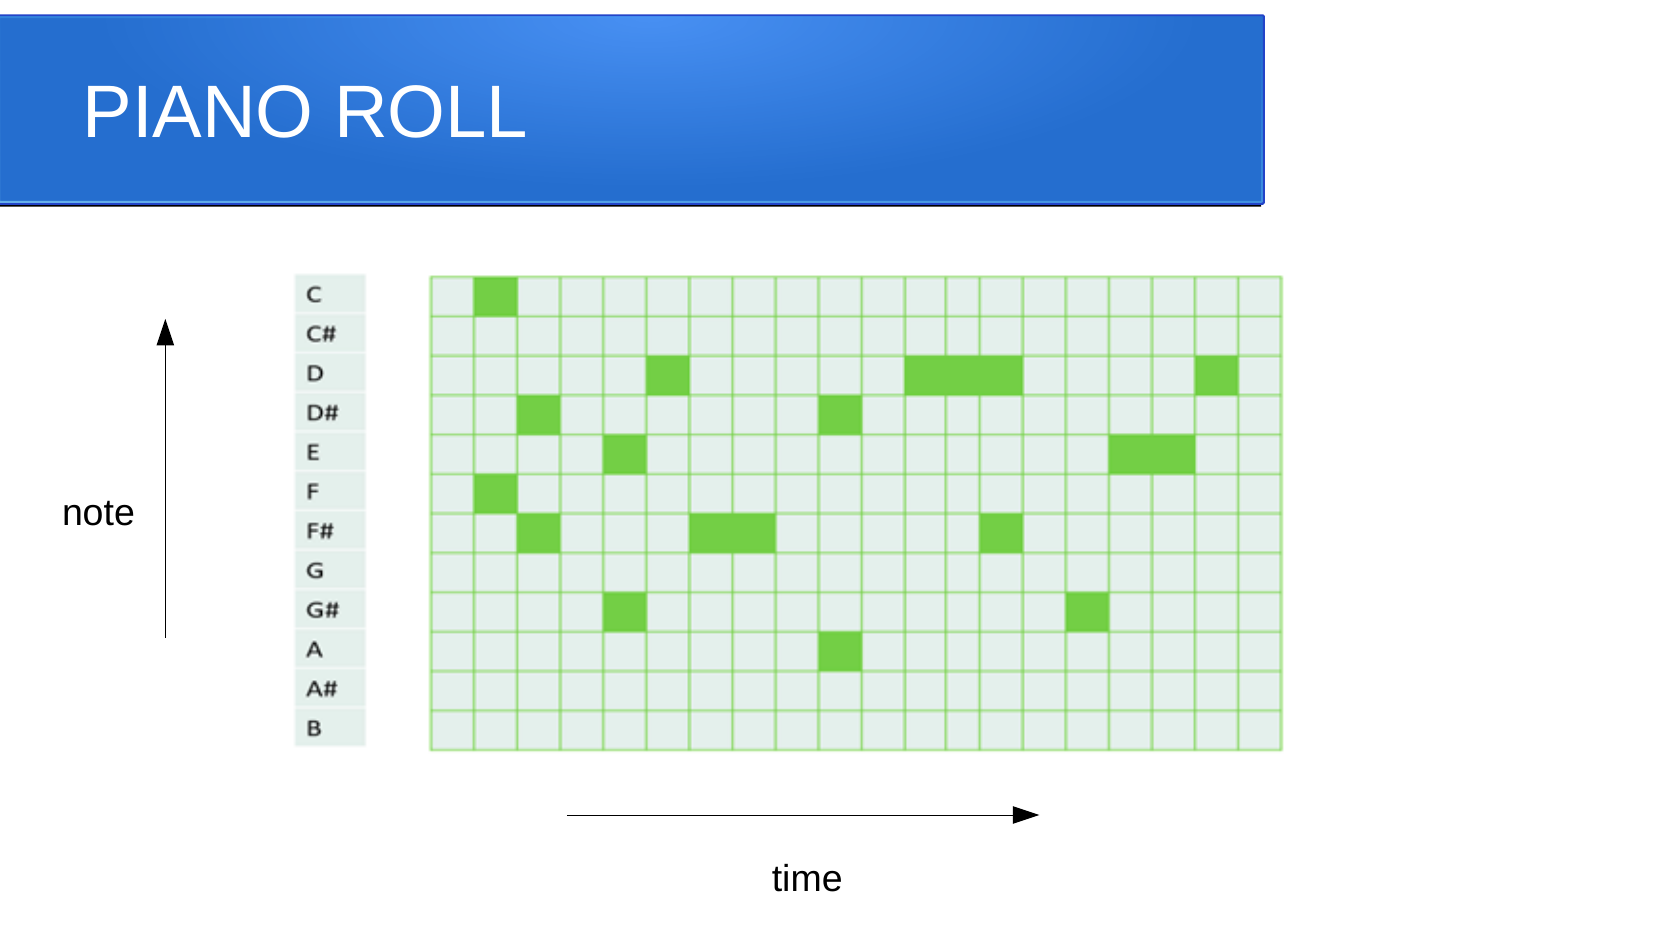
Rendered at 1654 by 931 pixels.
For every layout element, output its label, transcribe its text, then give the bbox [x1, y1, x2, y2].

picture [281, 240, 1312, 780]
text_box time [673, 850, 858, 901]
title PIANO ROLL [82, 35, 1235, 189]
text_box note [47, 484, 150, 535]
